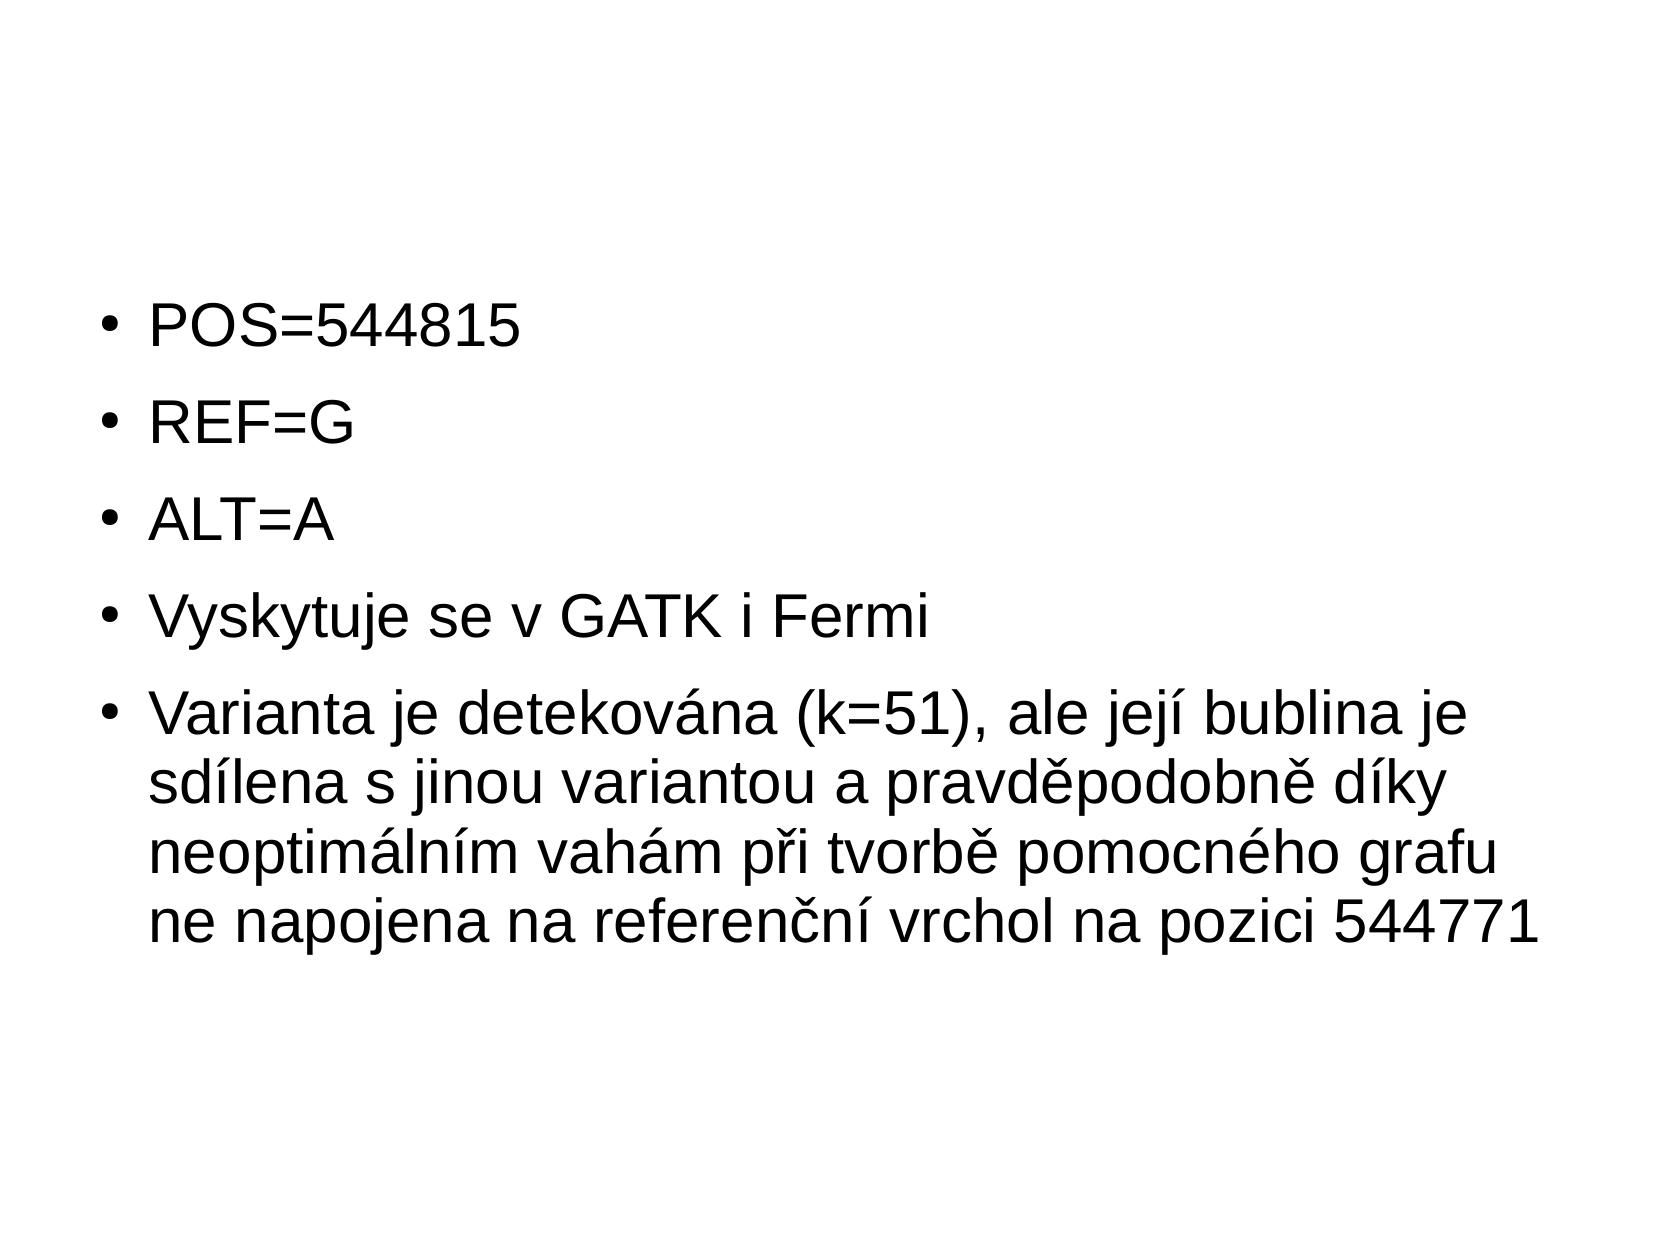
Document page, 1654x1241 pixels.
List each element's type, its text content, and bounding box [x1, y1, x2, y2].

list POS=544815 REF=G ALT=A Vyskytuje se v GATK i Fermi Varianta je detekována (k=51), ale její bublina je sdílena s jinou variantou a pravděpodobně díky neoptimálním vahám při tvorbě pomocného grafu ne napojena na referenční vrchol na pozici 544771 [82, 290, 1571, 1010]
